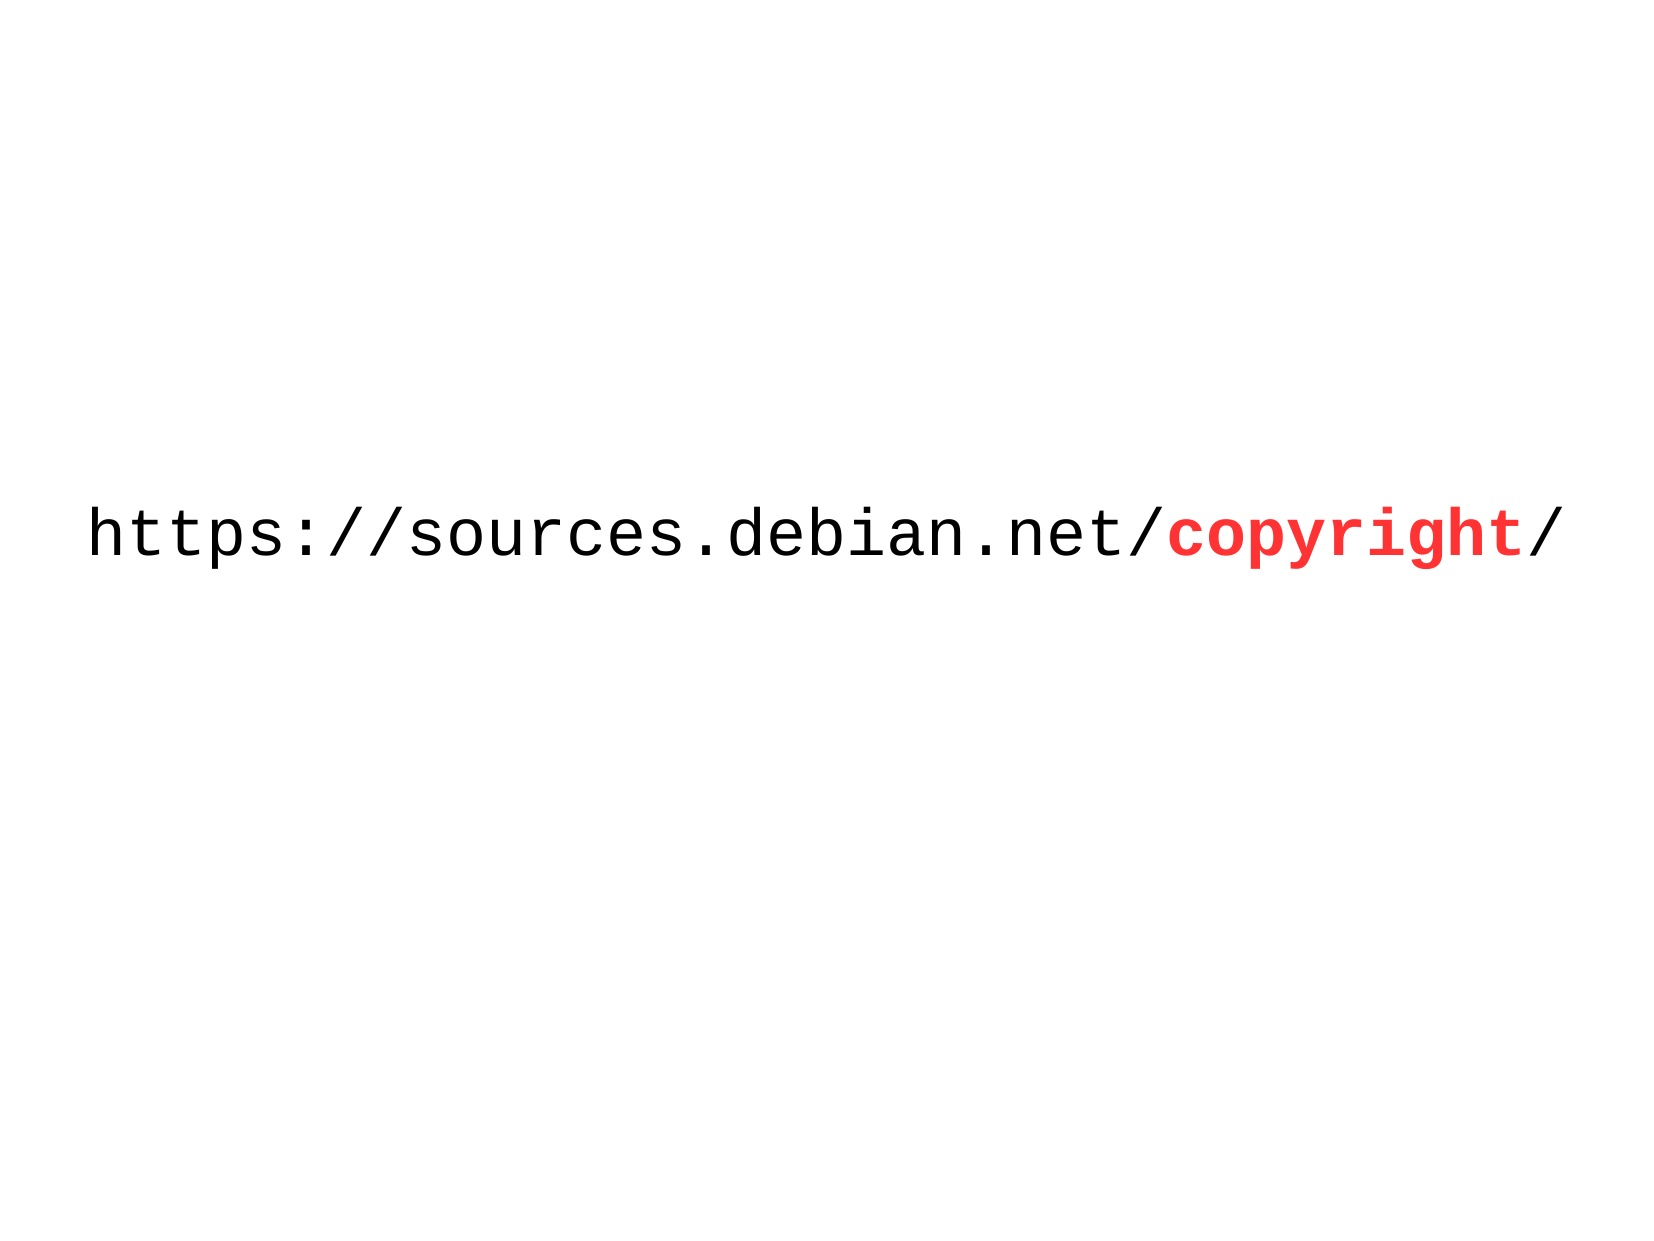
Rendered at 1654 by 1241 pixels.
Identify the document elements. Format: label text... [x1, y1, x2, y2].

list https://sources.debian.net/copyright/ [82, 290, 1571, 1010]
